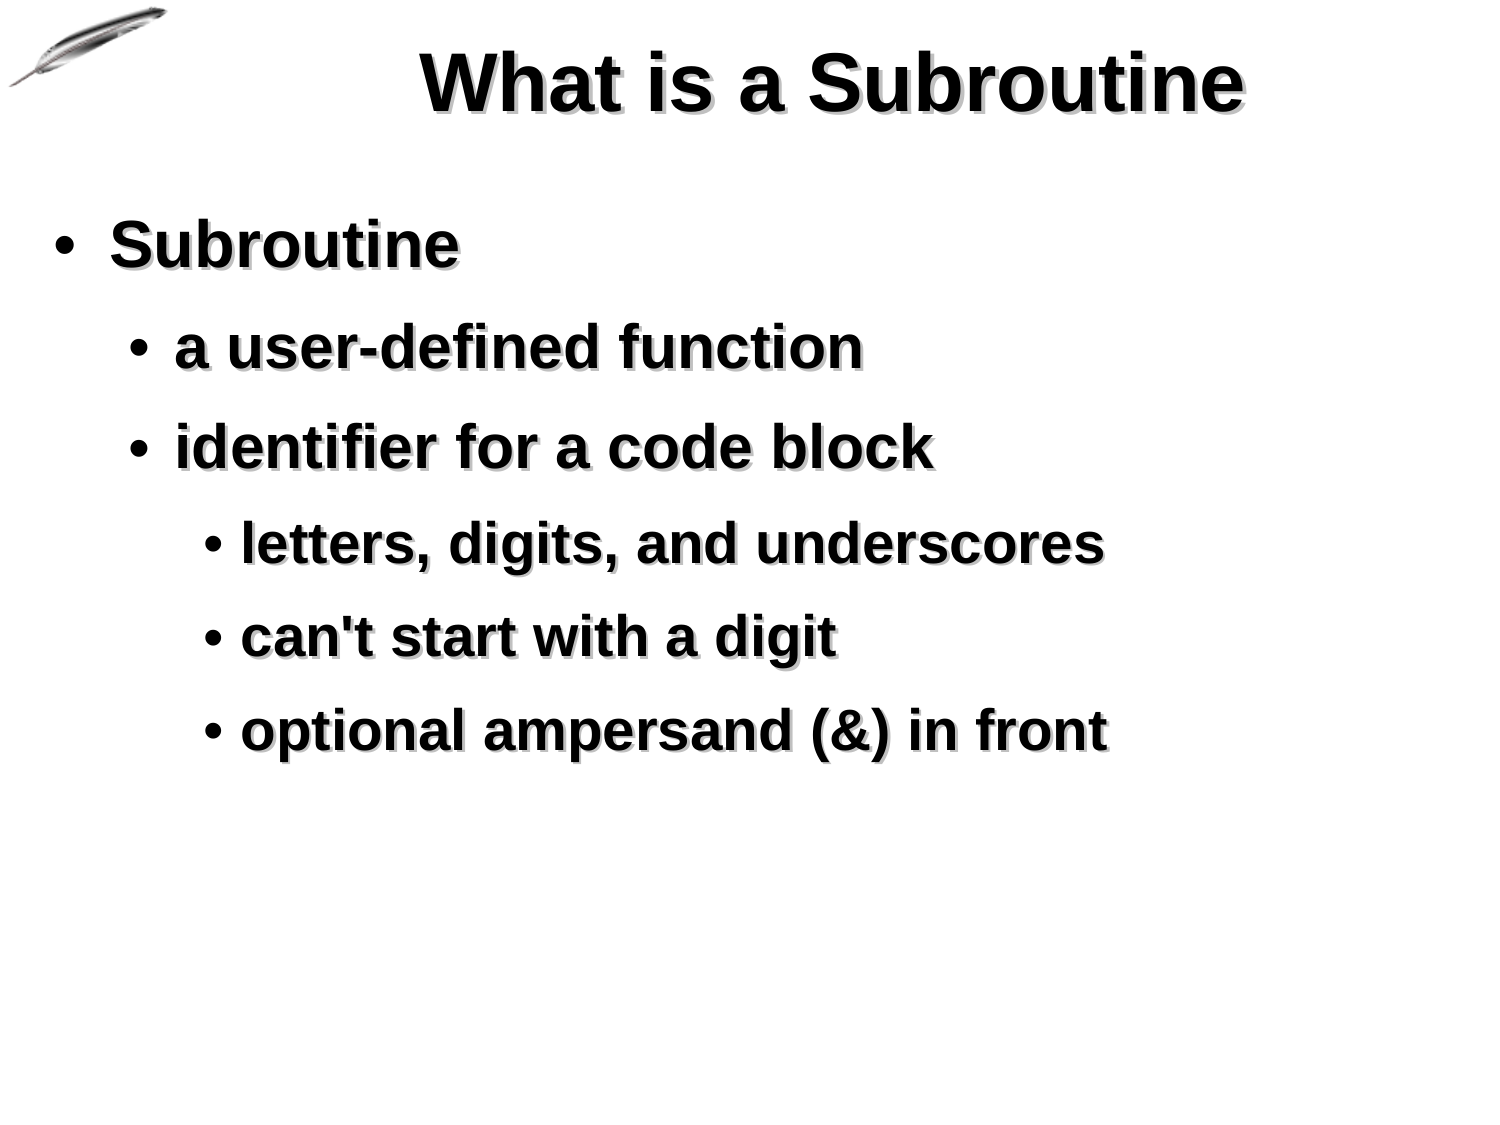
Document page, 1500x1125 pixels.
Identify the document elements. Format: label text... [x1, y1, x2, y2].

list Subroutine a user-defined function identifier for a code block letters, digits, and underscores can't start with a digit optional ampersand (&) in front [53, 207, 1447, 1084]
title What is a Subroutine [419, 0, 1459, 176]
picture [5, 5, 173, 89]
